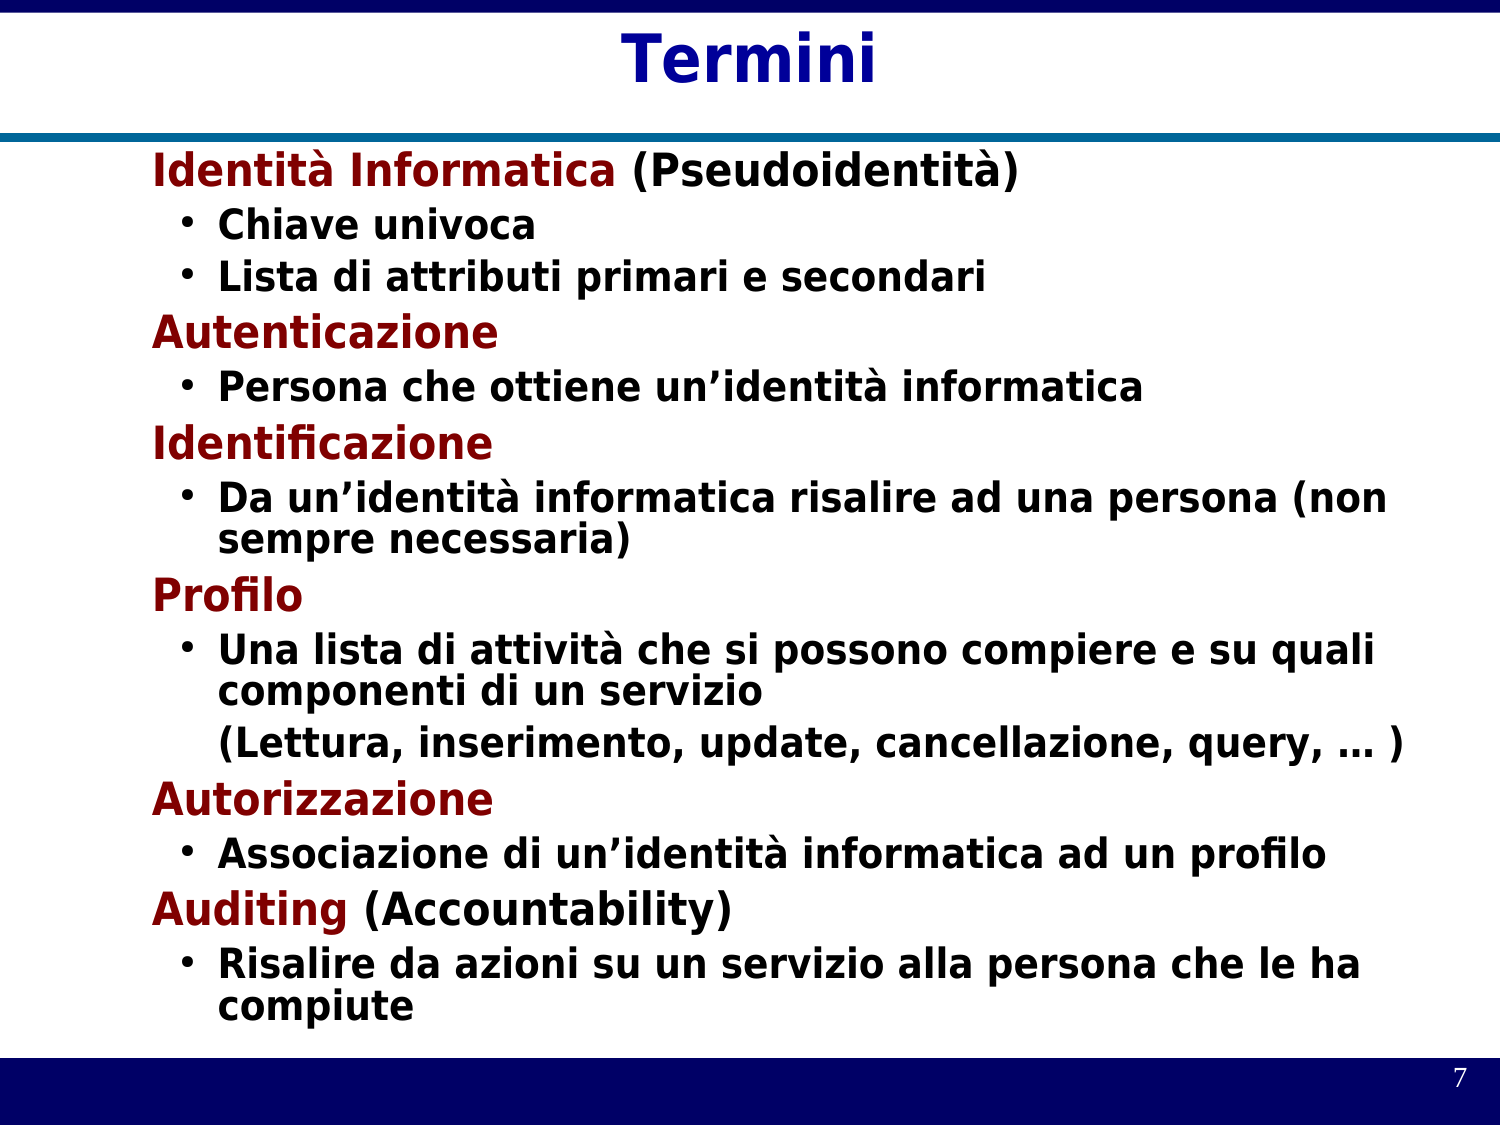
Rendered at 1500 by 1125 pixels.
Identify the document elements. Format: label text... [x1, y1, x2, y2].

list Identità Informatica (Pseudoidentità) Chiave univoca Lista di attributi primari e secondari Autenticazione Persona che ottiene un’identità informatica Identificazione Da un’identità informatica risalire ad una persona (non sempre necessaria) Profilo Una lista di attività che si possono compiere e su quali componenti di un servizio (Lettura, inserimento, update, cancellazione, query, … ) Autorizzazione Associazione di un’identità informatica ad un profilo Auditing (Accountability) Risalire da azioni su un servizio alla persona che le ha compiute [30, 149, 1471, 1037]
title Termini [30, 0, 1471, 126]
